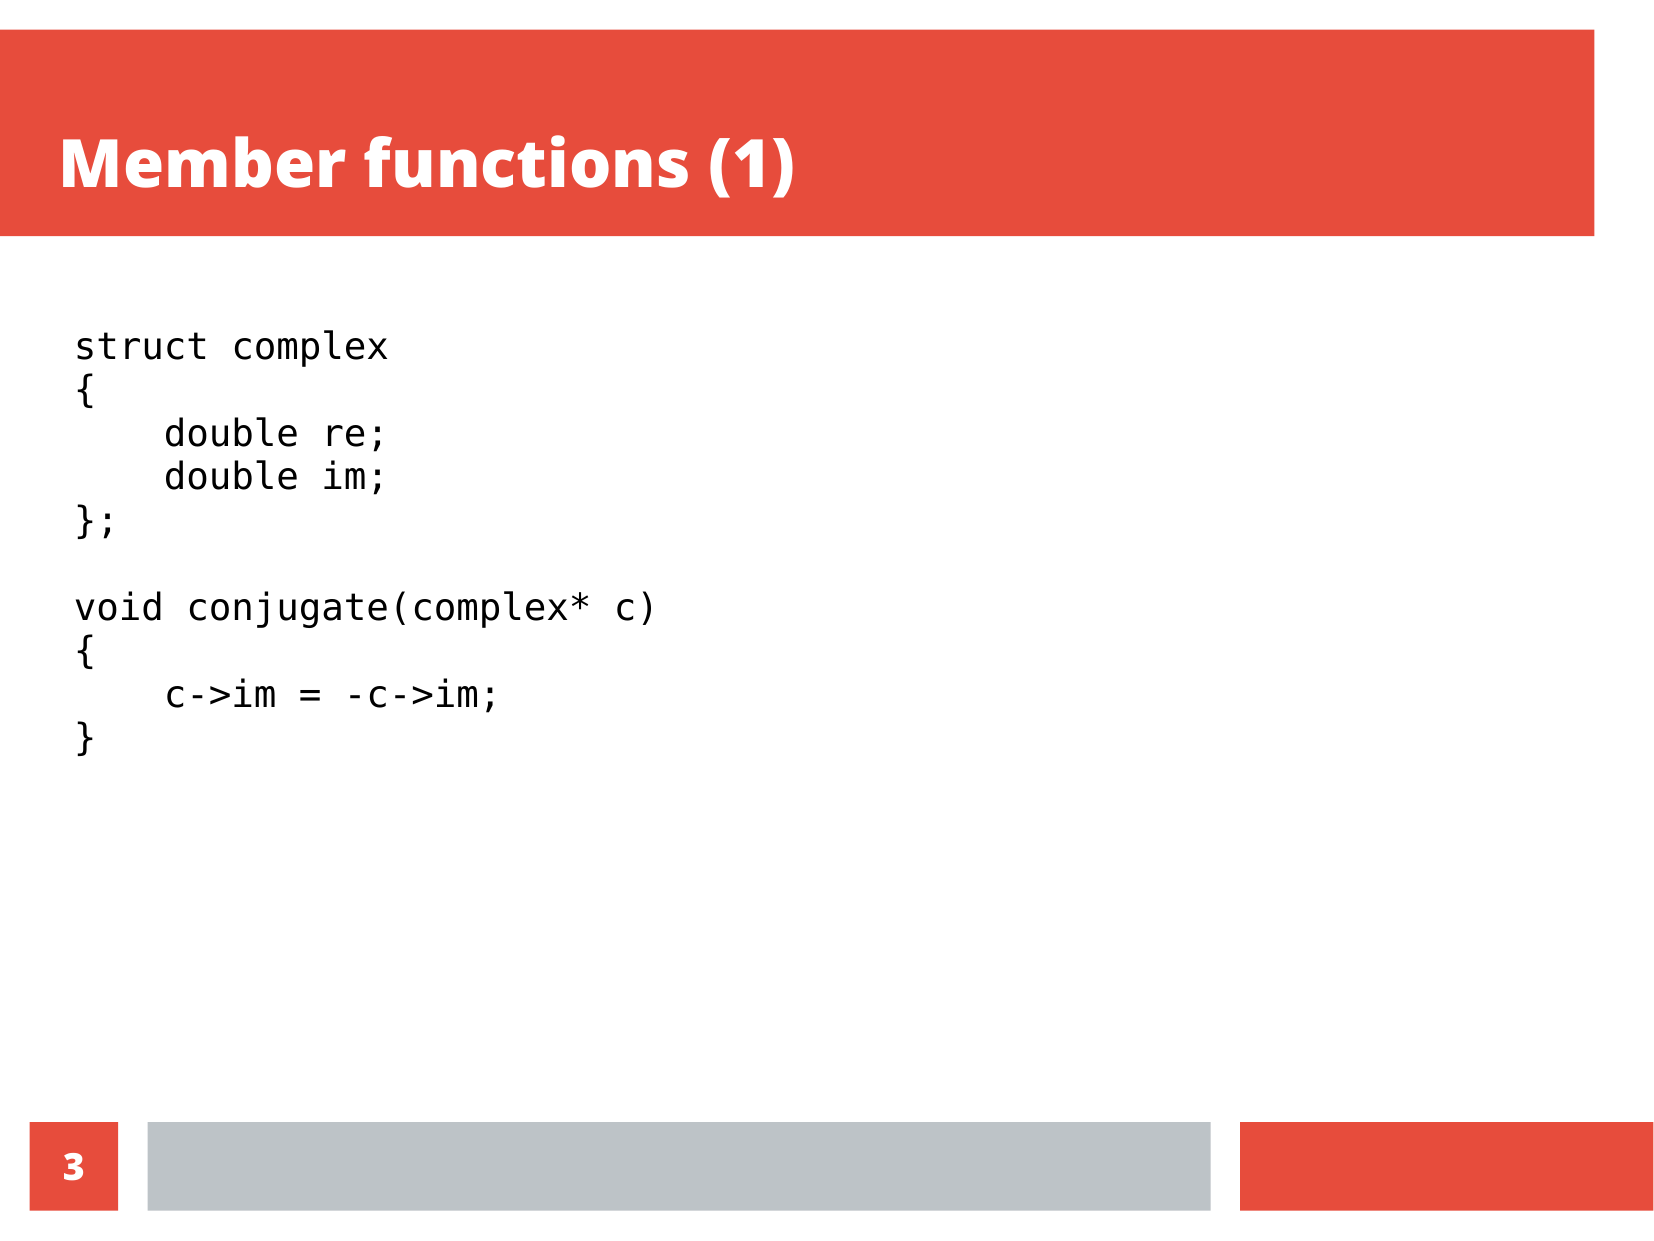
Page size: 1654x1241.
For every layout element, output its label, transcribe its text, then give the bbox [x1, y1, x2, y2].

text_box struct complex { double re; double im; }; void conjugate(complex* c) { c->im = -c->im; } [59, 317, 815, 898]
title Member functions (1) [59, 59, 1595, 207]
